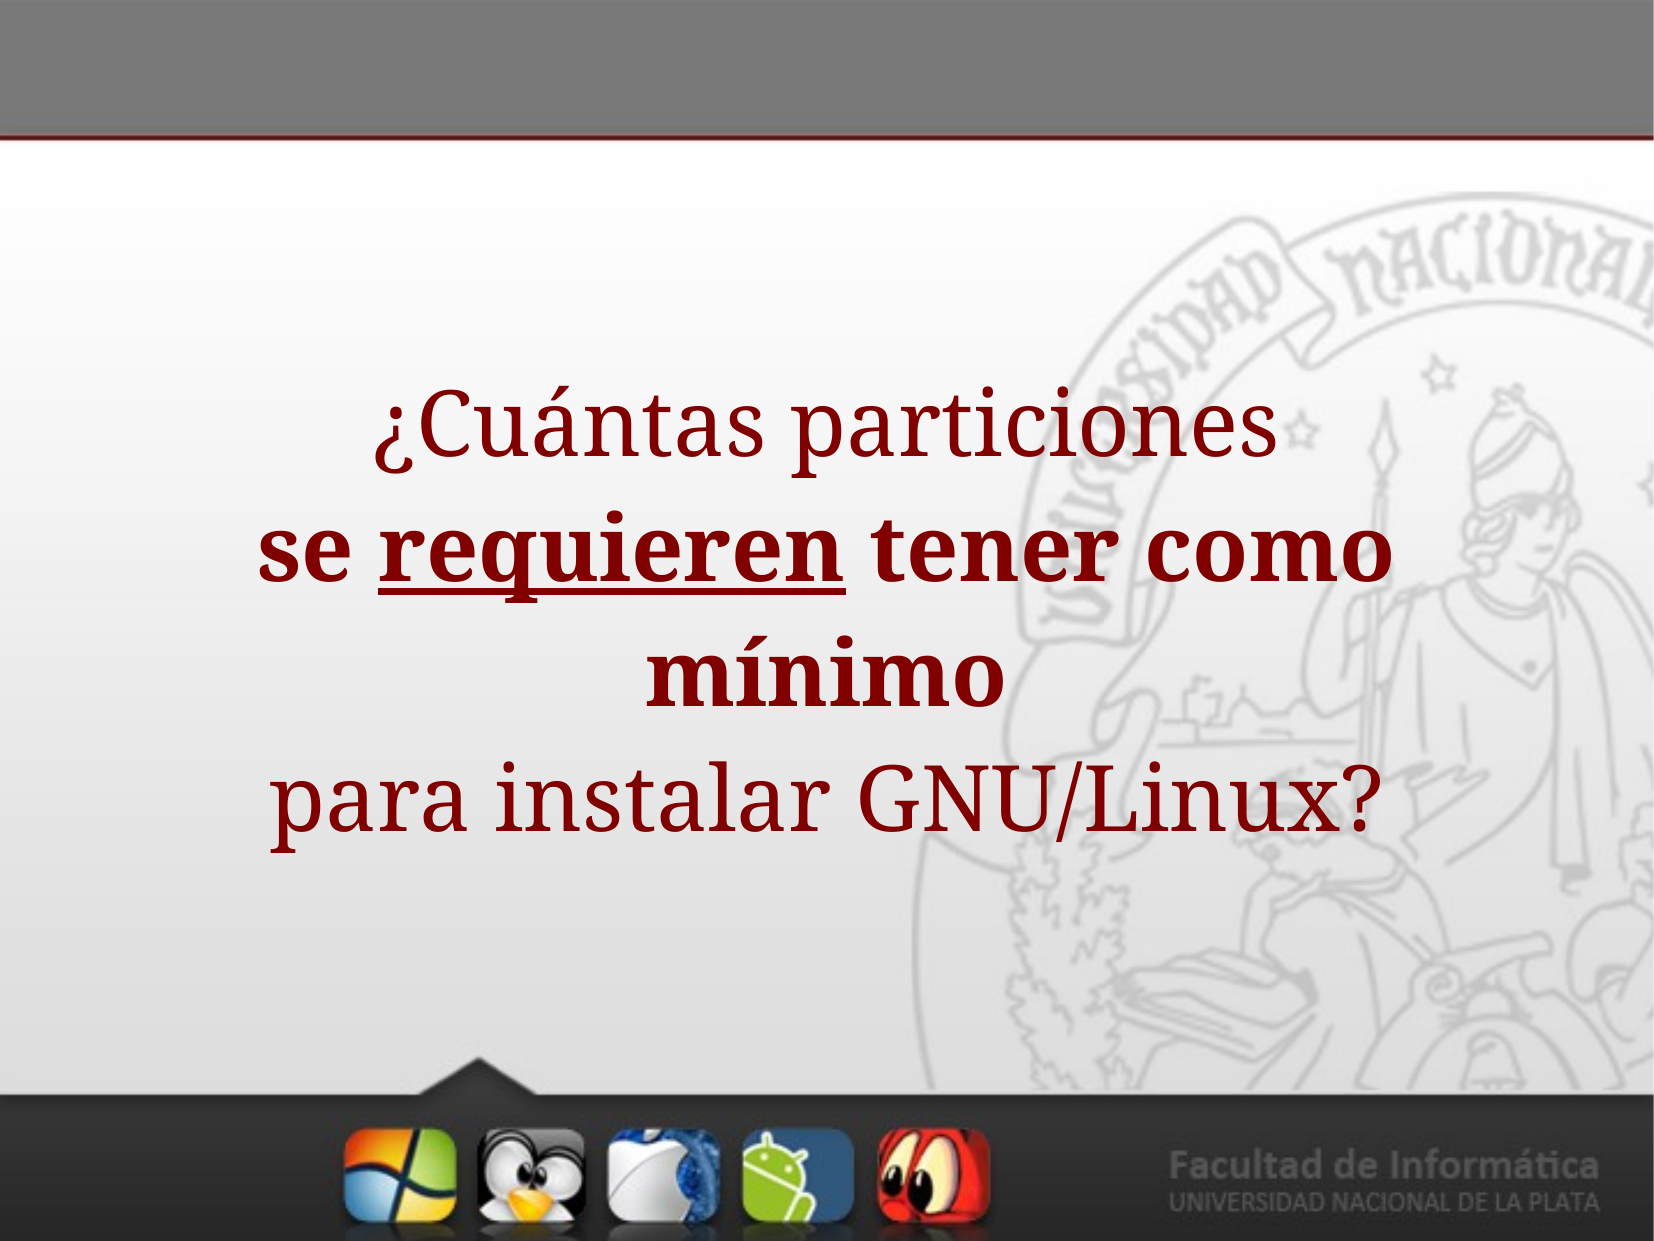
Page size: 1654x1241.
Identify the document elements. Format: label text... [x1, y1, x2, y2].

subtitle ¿Cuántas particiones se requieren tener como mínimo para instalar GNU/Linux? [82, 153, 1571, 1063]
picture [0, 0, 1654, 1241]
